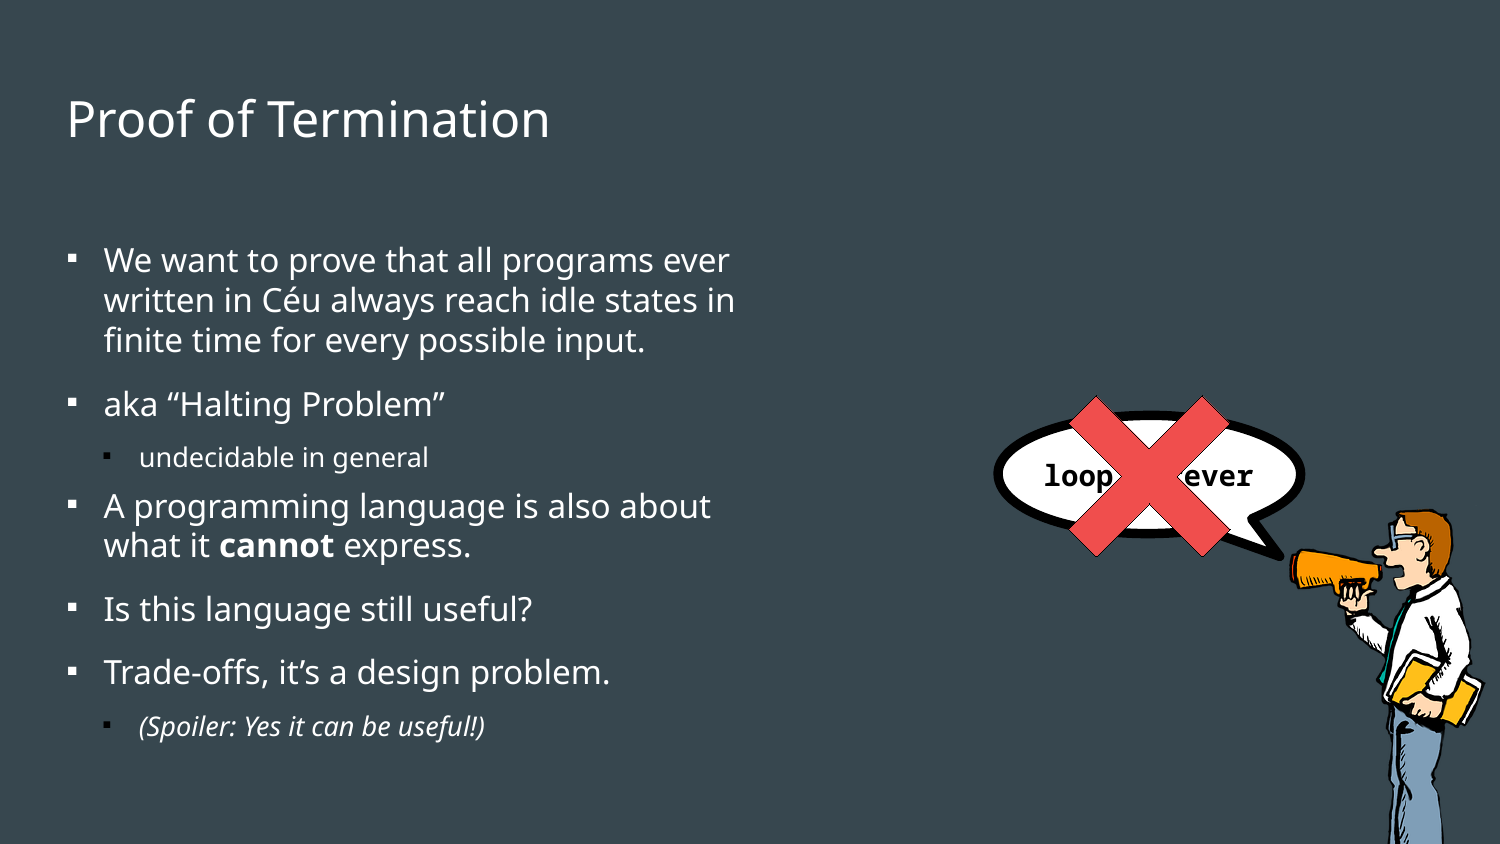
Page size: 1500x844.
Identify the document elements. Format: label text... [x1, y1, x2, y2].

text_box loop forever [1178, 448, 1264, 502]
text_box [1068, 395, 1231, 557]
title Proof of Termination [51, 72, 1449, 167]
picture [974, 401, 1500, 844]
text_box loop forever [1033, 448, 1120, 502]
list We want to prove that all programs ever written in Céu always reach idle states in finite time for every possible input. aka “Halting Problem” undecidable in general A programming language is also about what it cannot express. Is this language still useful? Trade-offs, it’s a design problem. (Spoiler: Yes it can be useful!) [53, 224, 804, 780]
picture [1103, 401, 1195, 447]
